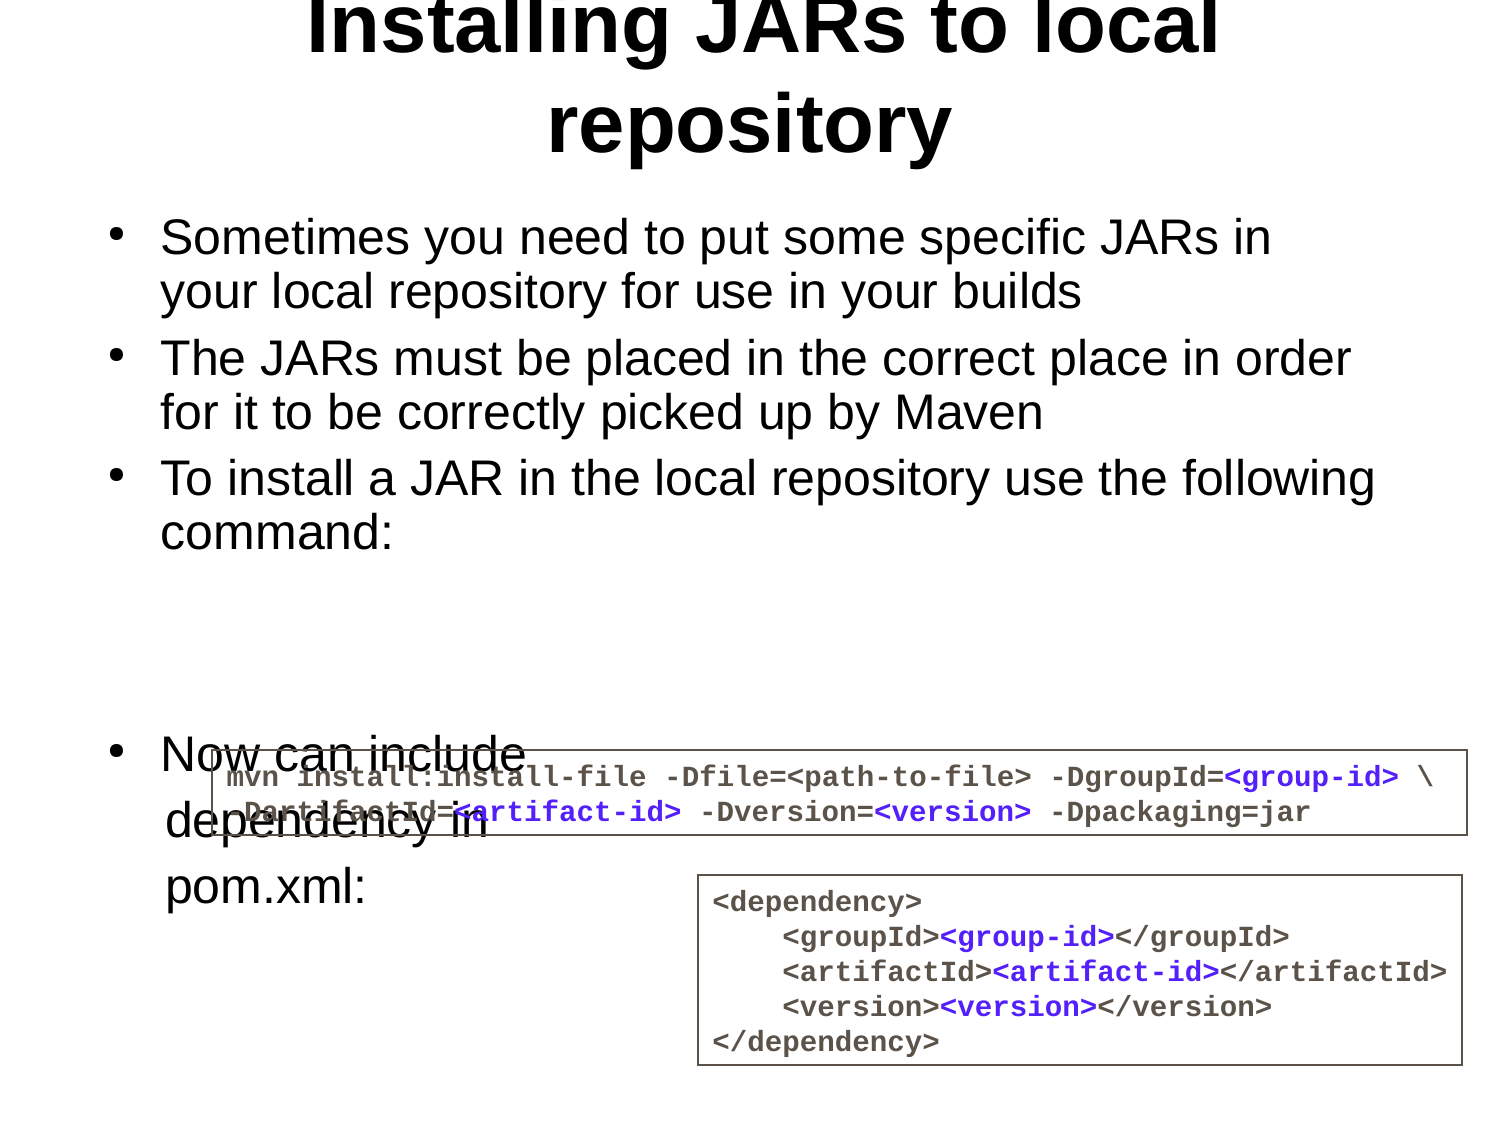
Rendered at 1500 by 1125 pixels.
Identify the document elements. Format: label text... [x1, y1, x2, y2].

list Sometimes you need to put some specific JARs in your local repository for use in your builds The JARs must be placed in the correct place in order for it to be correctly picked up by Maven To install a JAR in the local repository use the following command: Now can include dependency in pom.xml: [75, 204, 1395, 1075]
text_box <dependency> <groupId><group-id></groupId> <artifactId><artifact-id></artifactId> <version><version></version> </dependency> [697, 874, 1463, 1066]
title Installing JARs to local repository [75, 44, 1425, 177]
text_box mvn install:install-file -Dfile=<path-to-file> -DgroupId=<group-id> \ -DartifactId=<artifact-id> -Dversion=<version> -Dpackaging=jar [211, 749, 1467, 836]
